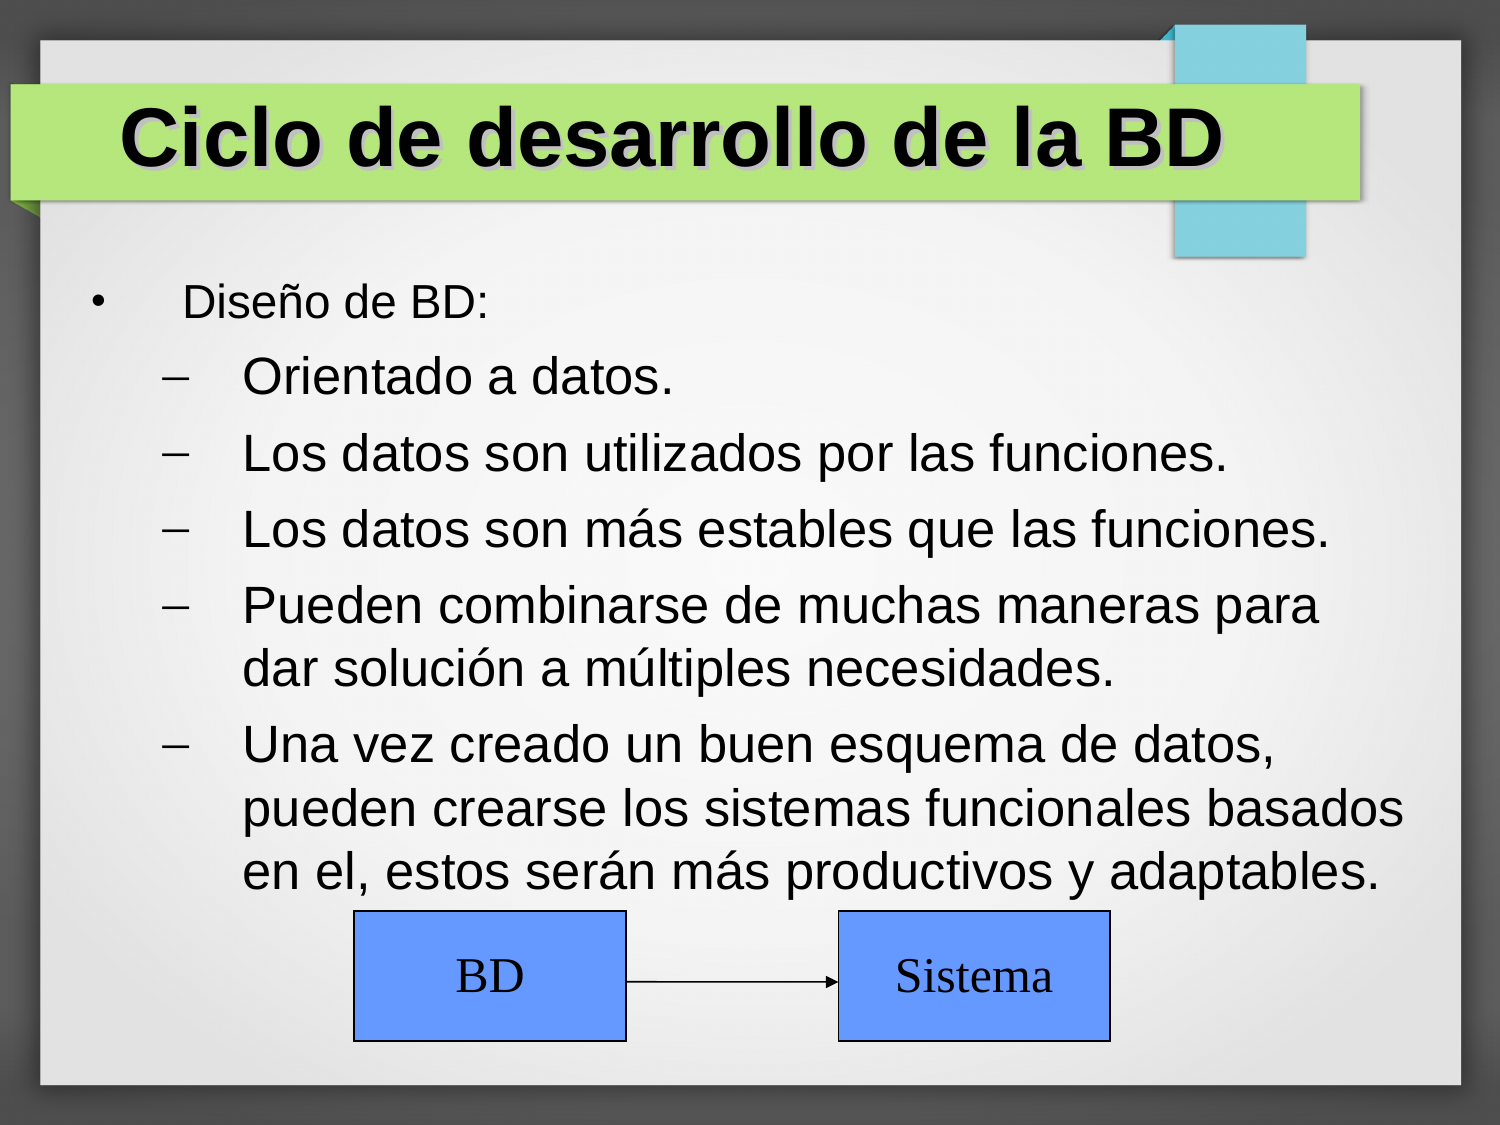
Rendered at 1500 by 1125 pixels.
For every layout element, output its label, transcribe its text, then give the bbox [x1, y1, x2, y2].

title Ciclo de desarrollo de la BD [75, 85, 1335, 193]
text_box Sistema [838, 910, 1110, 1041]
list Diseño de BD: Orientado a datos. Los datos son utilizados por las funciones. Los datos son más estables que las funciones. Pueden combinarse de muchas maneras para dar solución a múltiples necesidades. Una vez creado un buen esquema de datos, pueden crearse los sistemas funcionales basados en el, estos serán más productivos y adaptables. [75, 267, 1426, 921]
picture [0, 0, 1500, 1125]
text_box BD [354, 910, 626, 1041]
